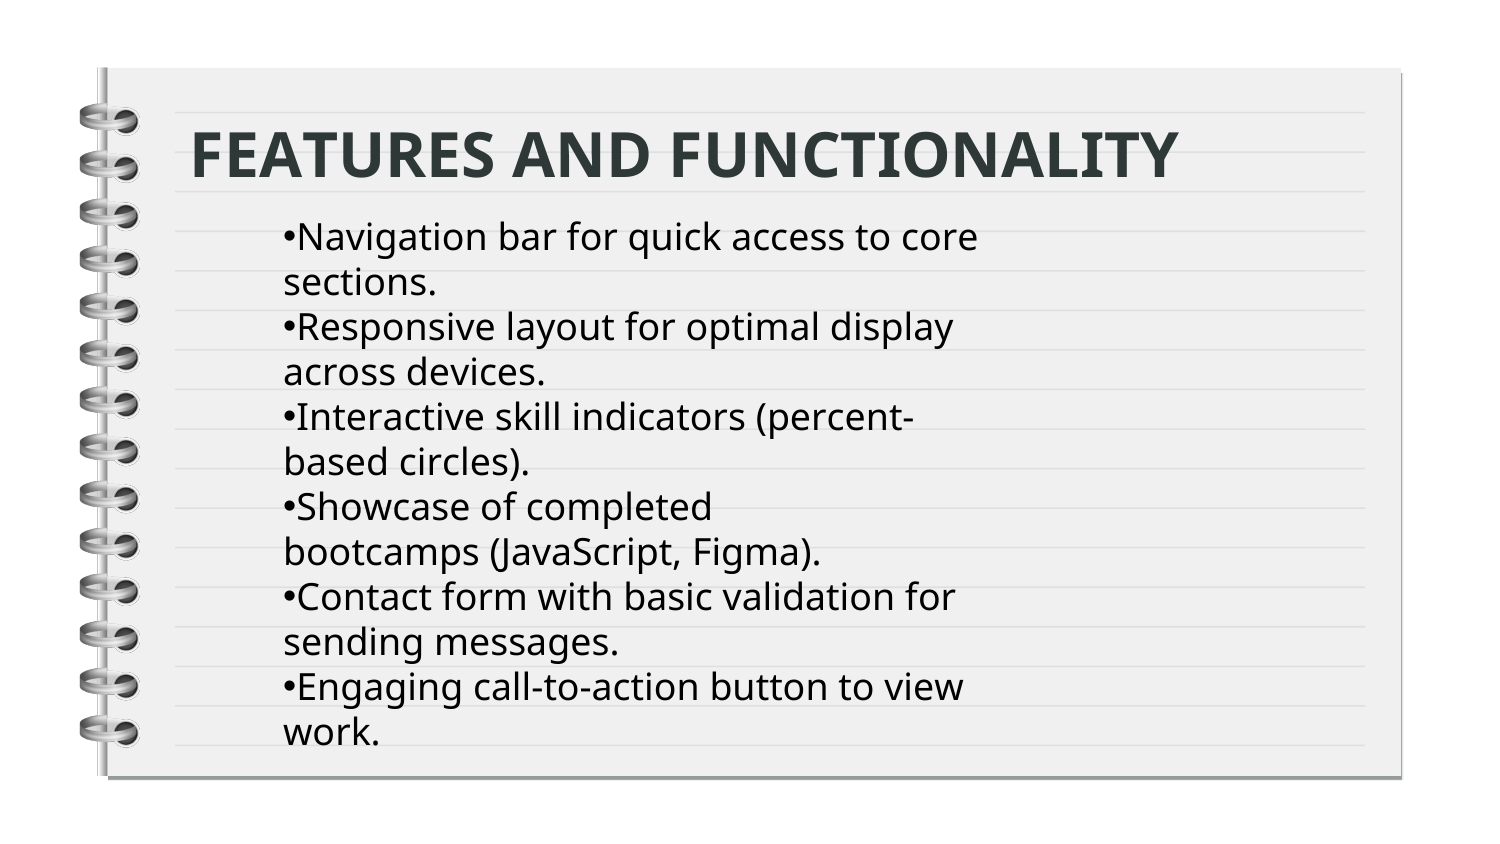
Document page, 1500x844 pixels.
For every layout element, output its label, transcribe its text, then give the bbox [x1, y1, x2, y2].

text_box Navigation bar for quick access to core sections. Responsive layout for optimal display across devices. Interactive skill indicators (percent-based circles). Showcase of completed bootcamps (JavaScript, Figma). Contact form with basic validation for sending messages. Engaging call-to-action button to view work. [268, 205, 1019, 721]
title FEATURES AND FUNCTIONALITY [174, 100, 1383, 206]
